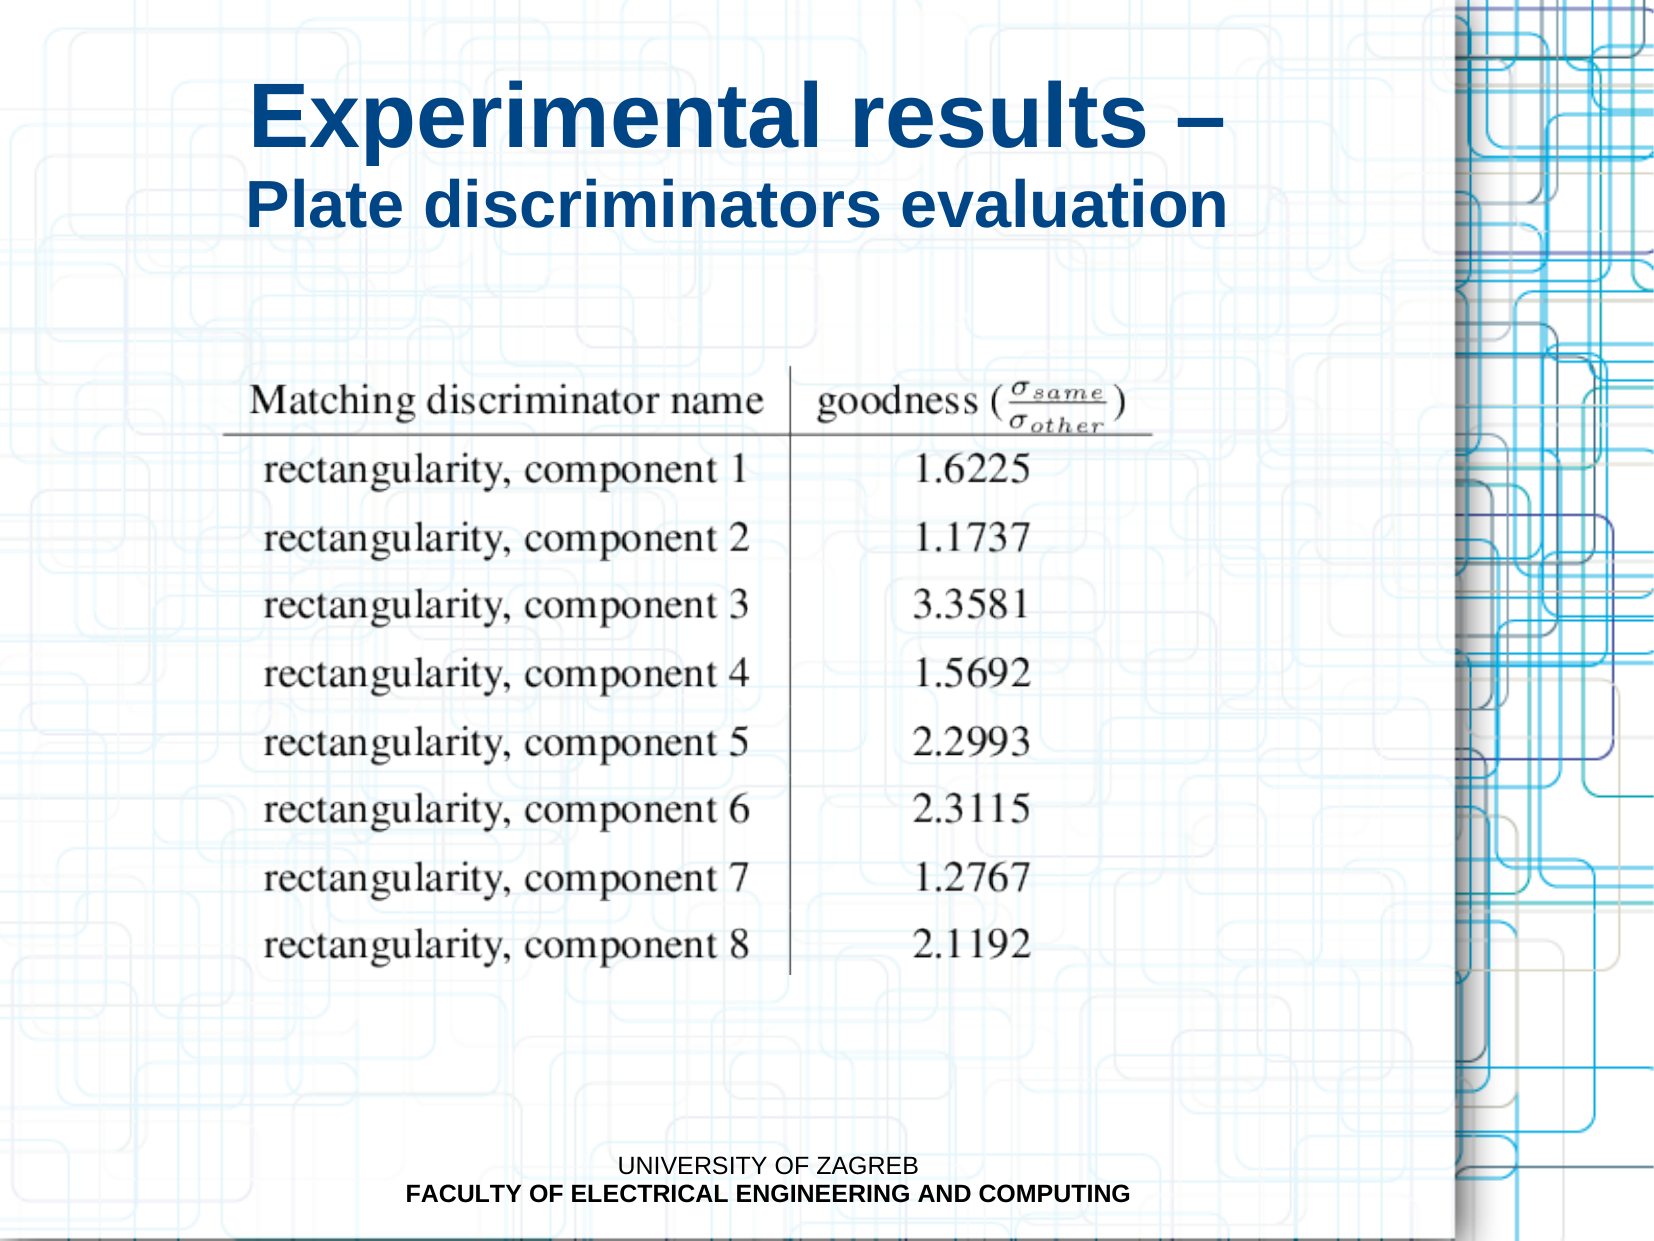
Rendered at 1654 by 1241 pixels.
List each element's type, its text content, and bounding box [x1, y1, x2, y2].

picture [0, 0, 1654, 1241]
title Experimental results – Plate discriminators evaluation [59, 56, 1418, 250]
